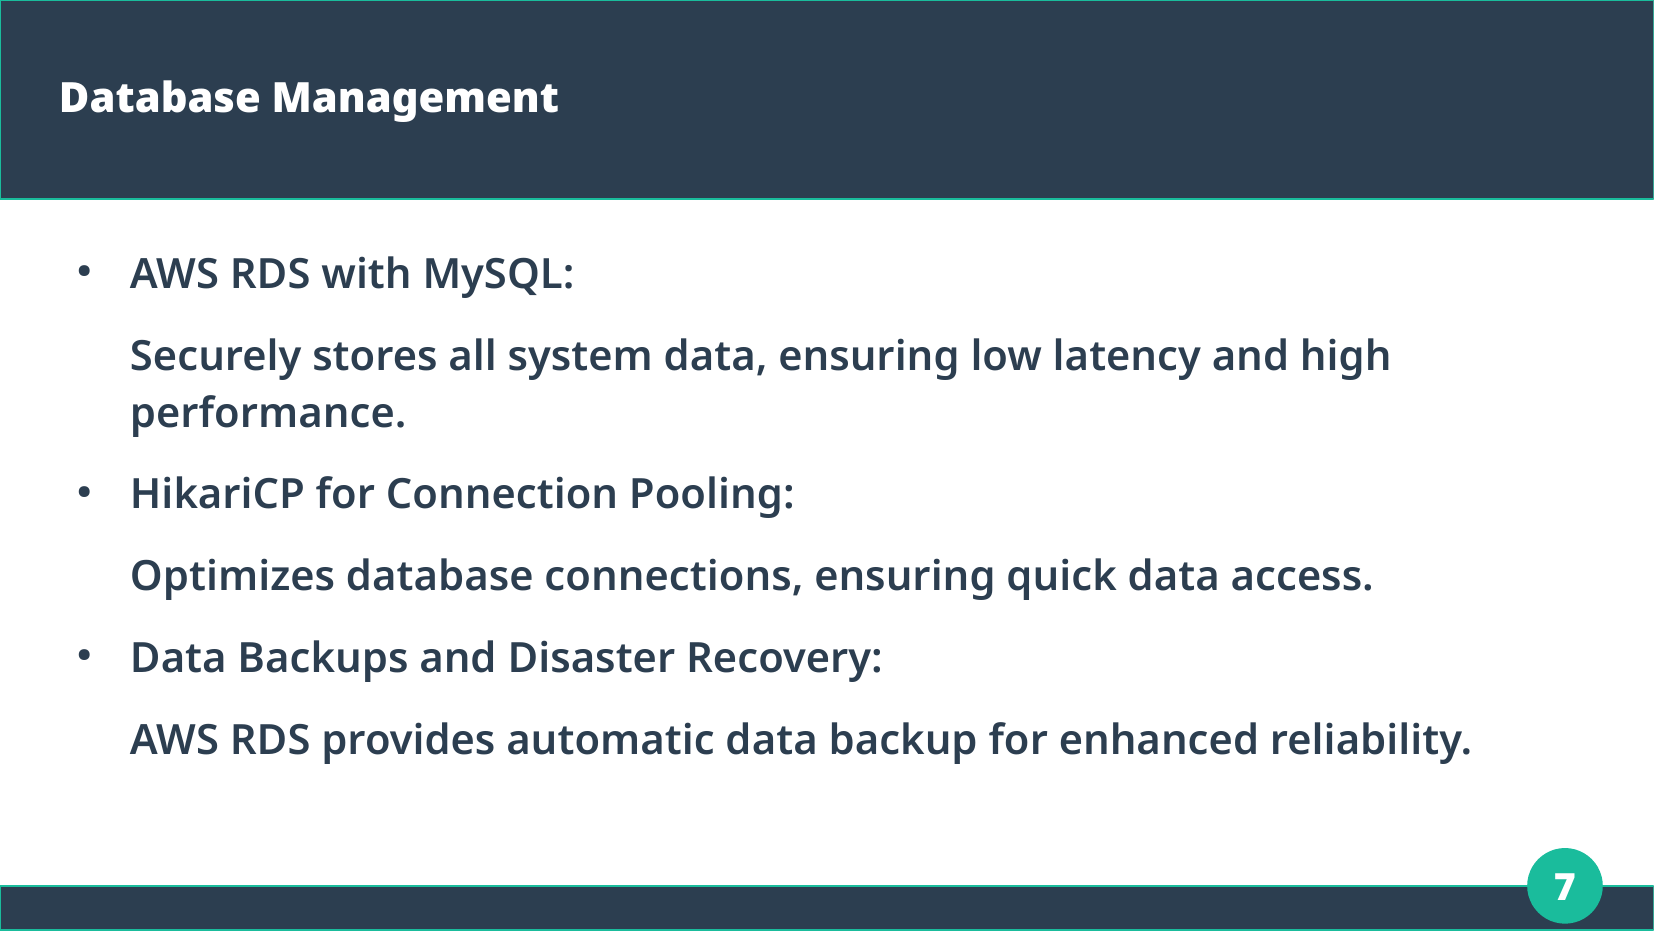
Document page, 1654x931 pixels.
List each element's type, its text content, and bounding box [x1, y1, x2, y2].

title Database Management [59, 37, 1595, 155]
list AWS RDS with MySQL: Securely stores all system data, ensuring low latency and high performance. HikariCP for Connection Pooling: Optimizes database connections, ensuring quick data access. Data Backups and Disaster Recovery: AWS RDS provides automatic data backup for enhanced reliability. [59, 243, 1595, 864]
